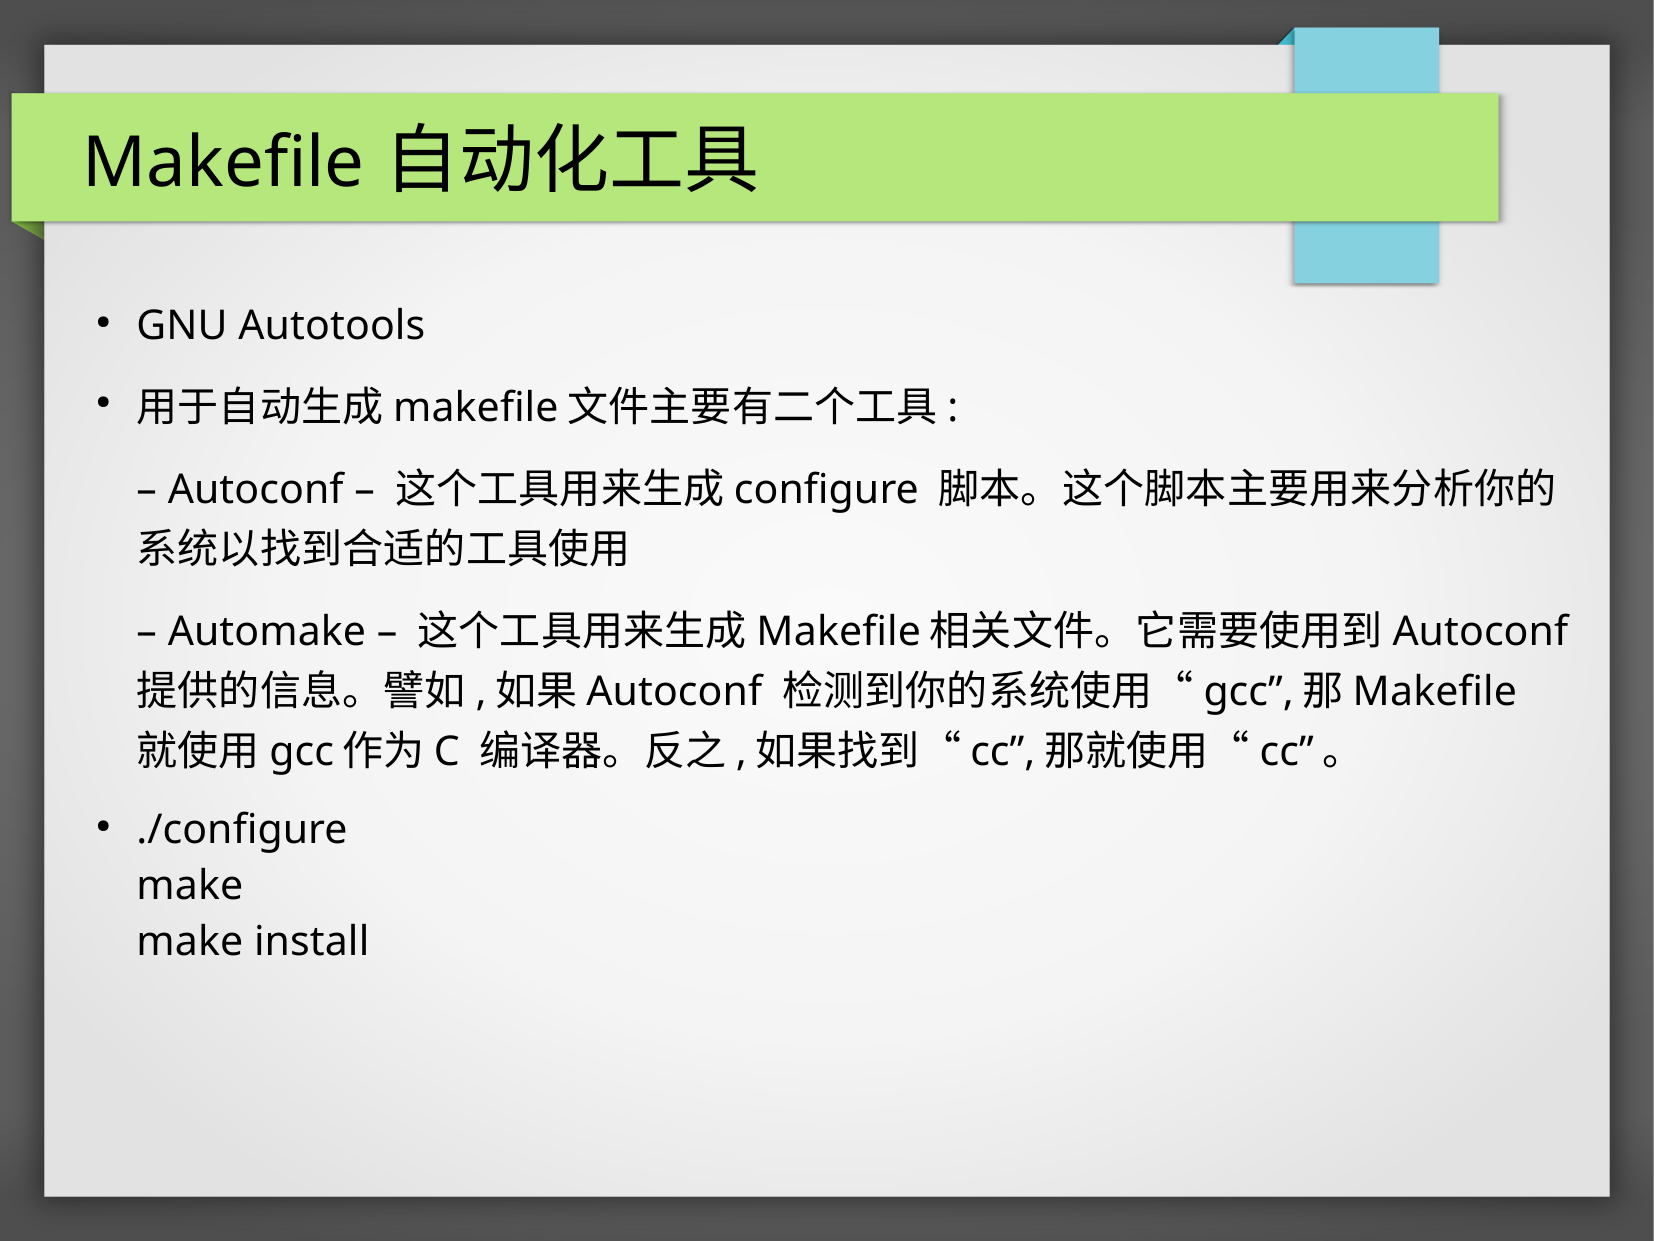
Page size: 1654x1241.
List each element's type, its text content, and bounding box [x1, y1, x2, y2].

list GNU Autotools 用于自动生成makefile文件主要有二个工具: – Autoconf – 这个工具用来生成configure 脚本。这个脚本主要用来分析你的系统以找到合适的工具使用 – Automake – 这个工具用来生成Makefile相关文件。它需要使用到Autoconf 提供的信息。譬如,如果Autoconf 检测到你的系统使用“gcc”,那Makefile 就使用gcc作为C 编译器。反之,如果找到“cc”,那就使用“cc”。 ./configure make make install [82, 295, 1571, 1015]
title Makefile自动化工具 [82, 94, 1264, 213]
picture [0, 0, 1654, 1241]
